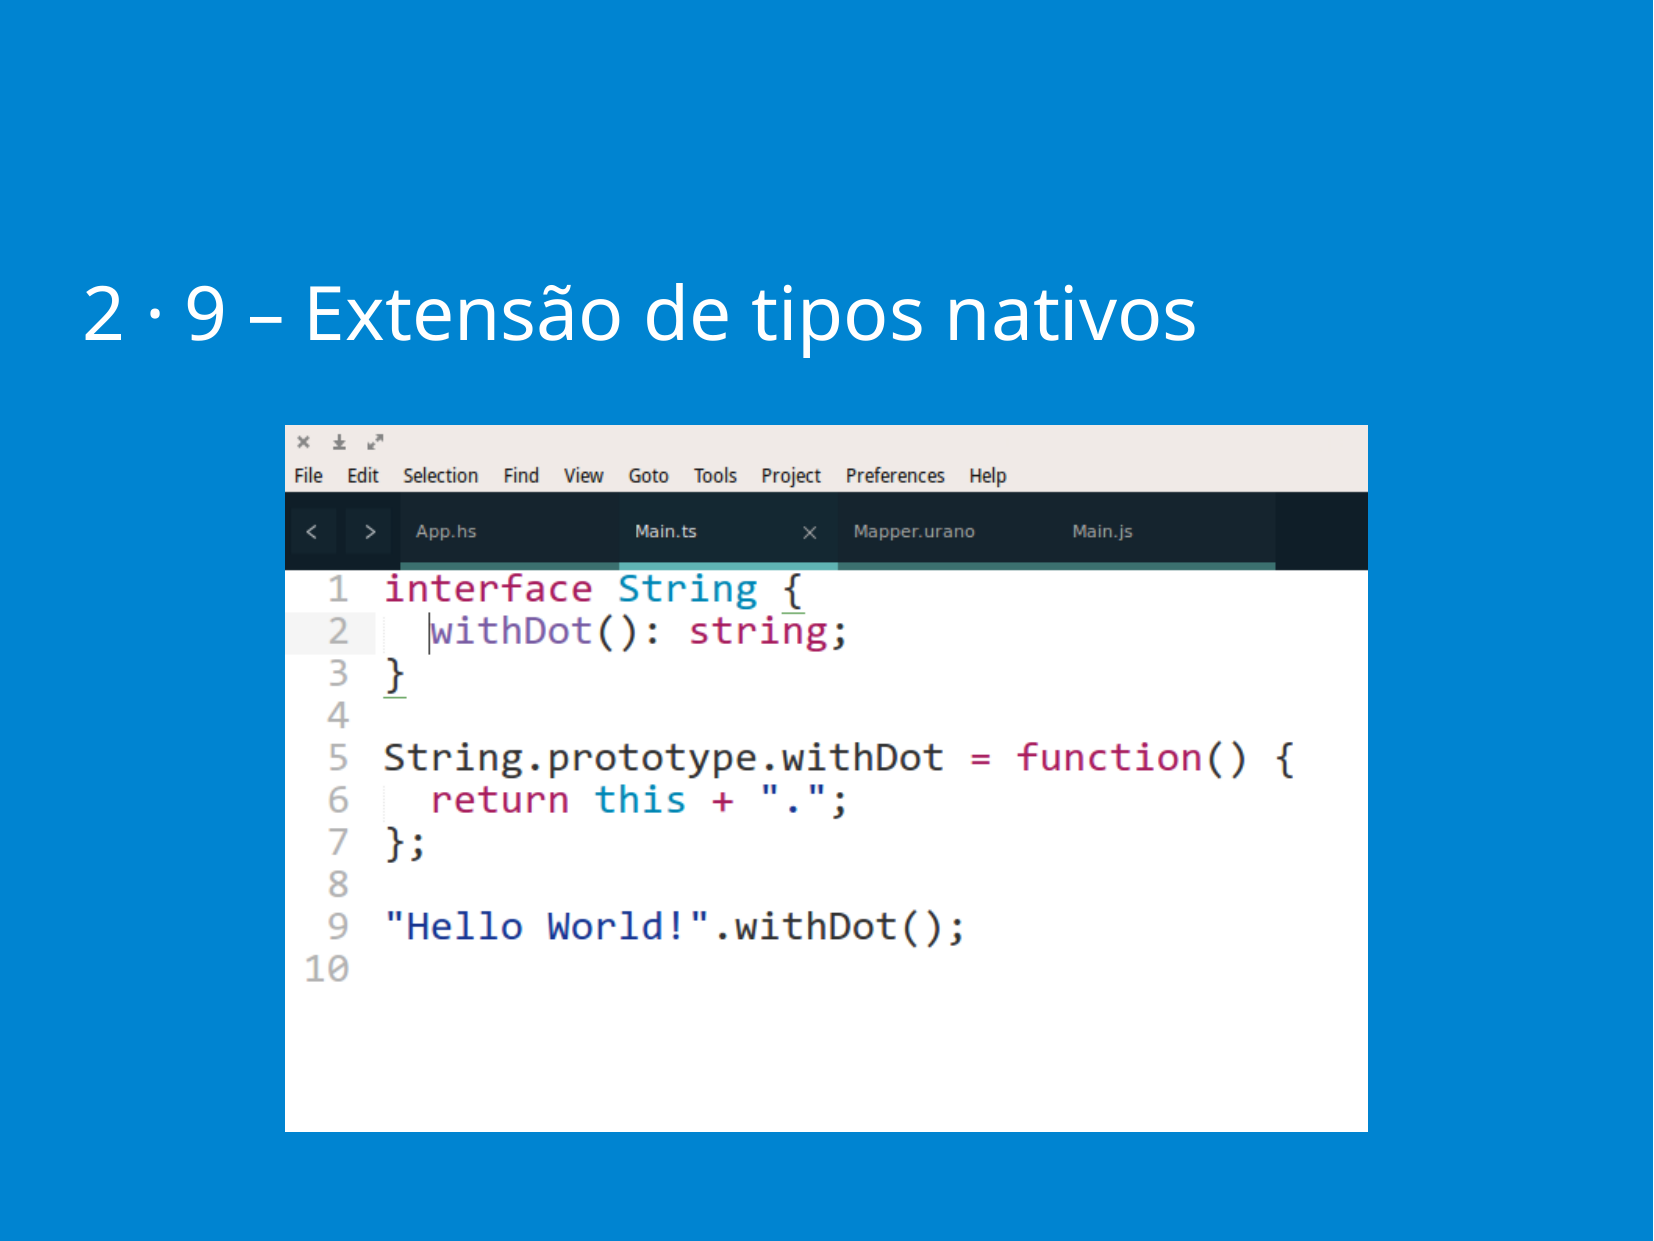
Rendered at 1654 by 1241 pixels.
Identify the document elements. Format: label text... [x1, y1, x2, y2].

picture [285, 425, 1368, 1132]
title 2 · 9 – Extensão de tipos nativos [82, 248, 1571, 375]
